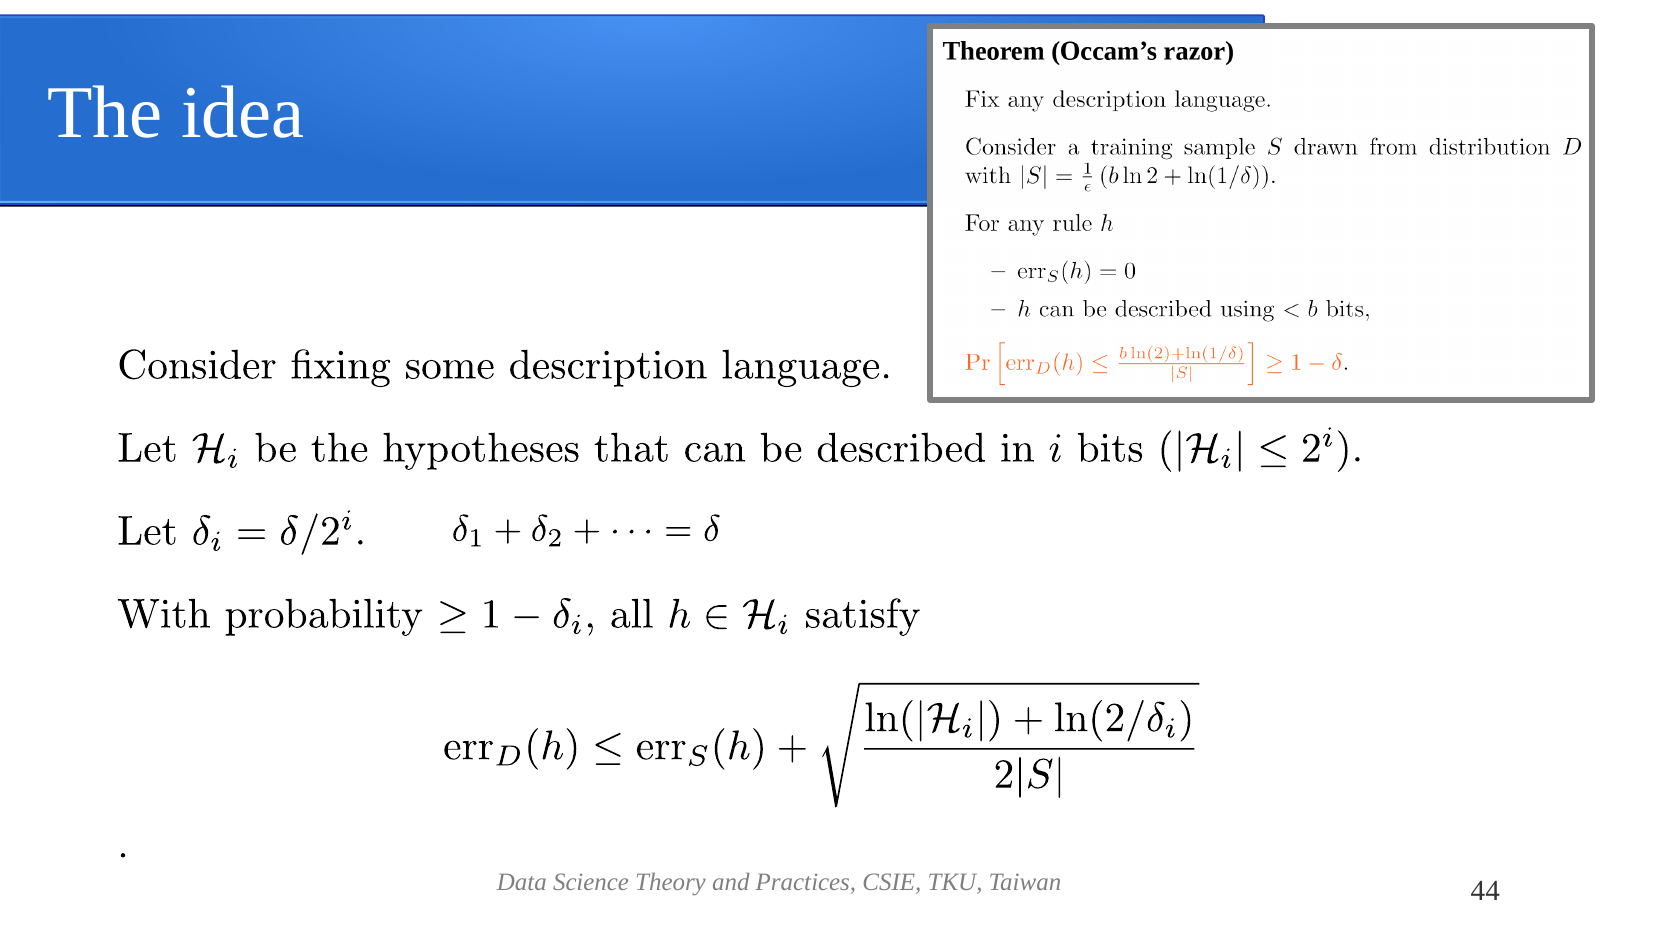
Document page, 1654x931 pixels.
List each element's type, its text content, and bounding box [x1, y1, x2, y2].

picture [933, 29, 1590, 398]
title The idea [47, 35, 927, 189]
picture [75, 349, 1360, 858]
